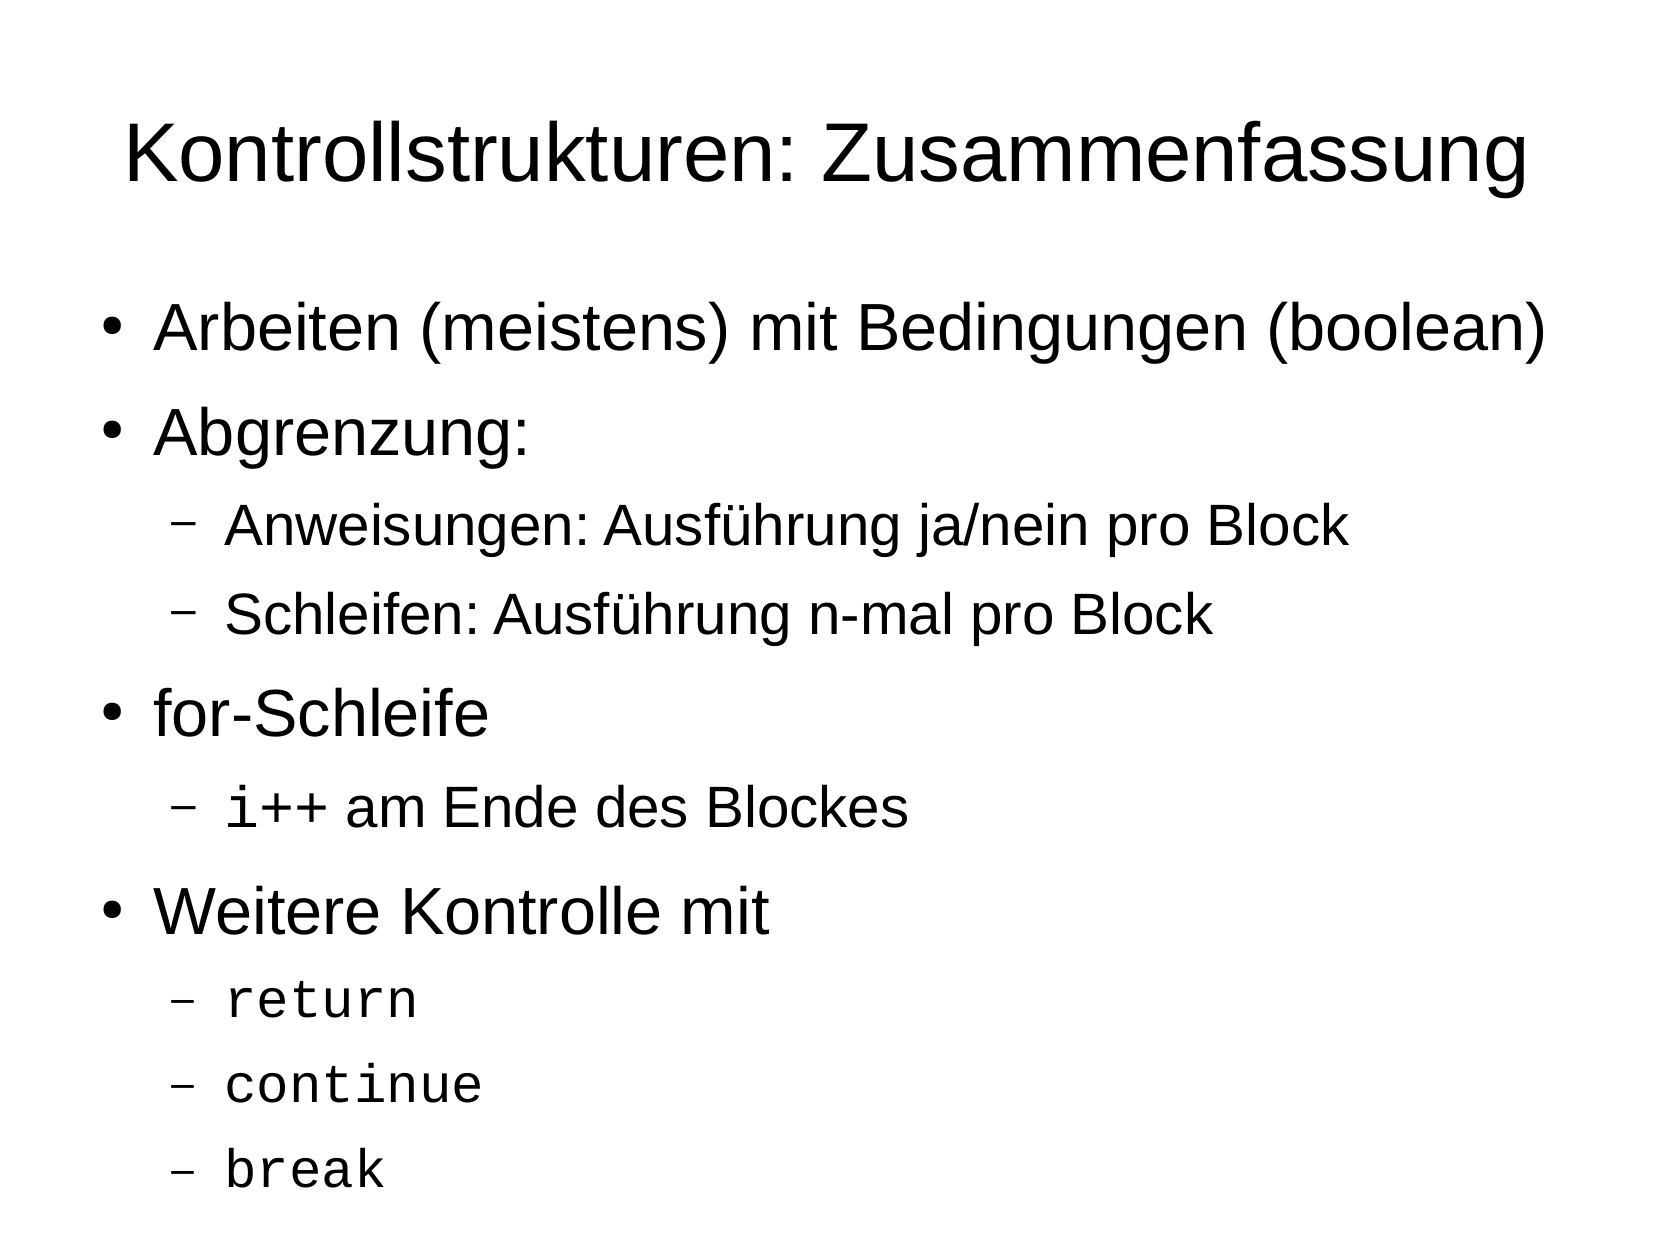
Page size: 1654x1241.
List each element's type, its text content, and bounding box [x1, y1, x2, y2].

list Arbeiten (meistens) mit Bedingungen (boolean) Abgrenzung: Anweisungen: Ausführung ja/nein pro Block Schleifen: Ausführung n-mal pro Block for-Schleife i++ am Ende des Blockes Weitere Kontrolle mit return continue break [82, 290, 1571, 1216]
title Kontrollstrukturen: Zusammenfassung [82, 49, 1571, 257]
